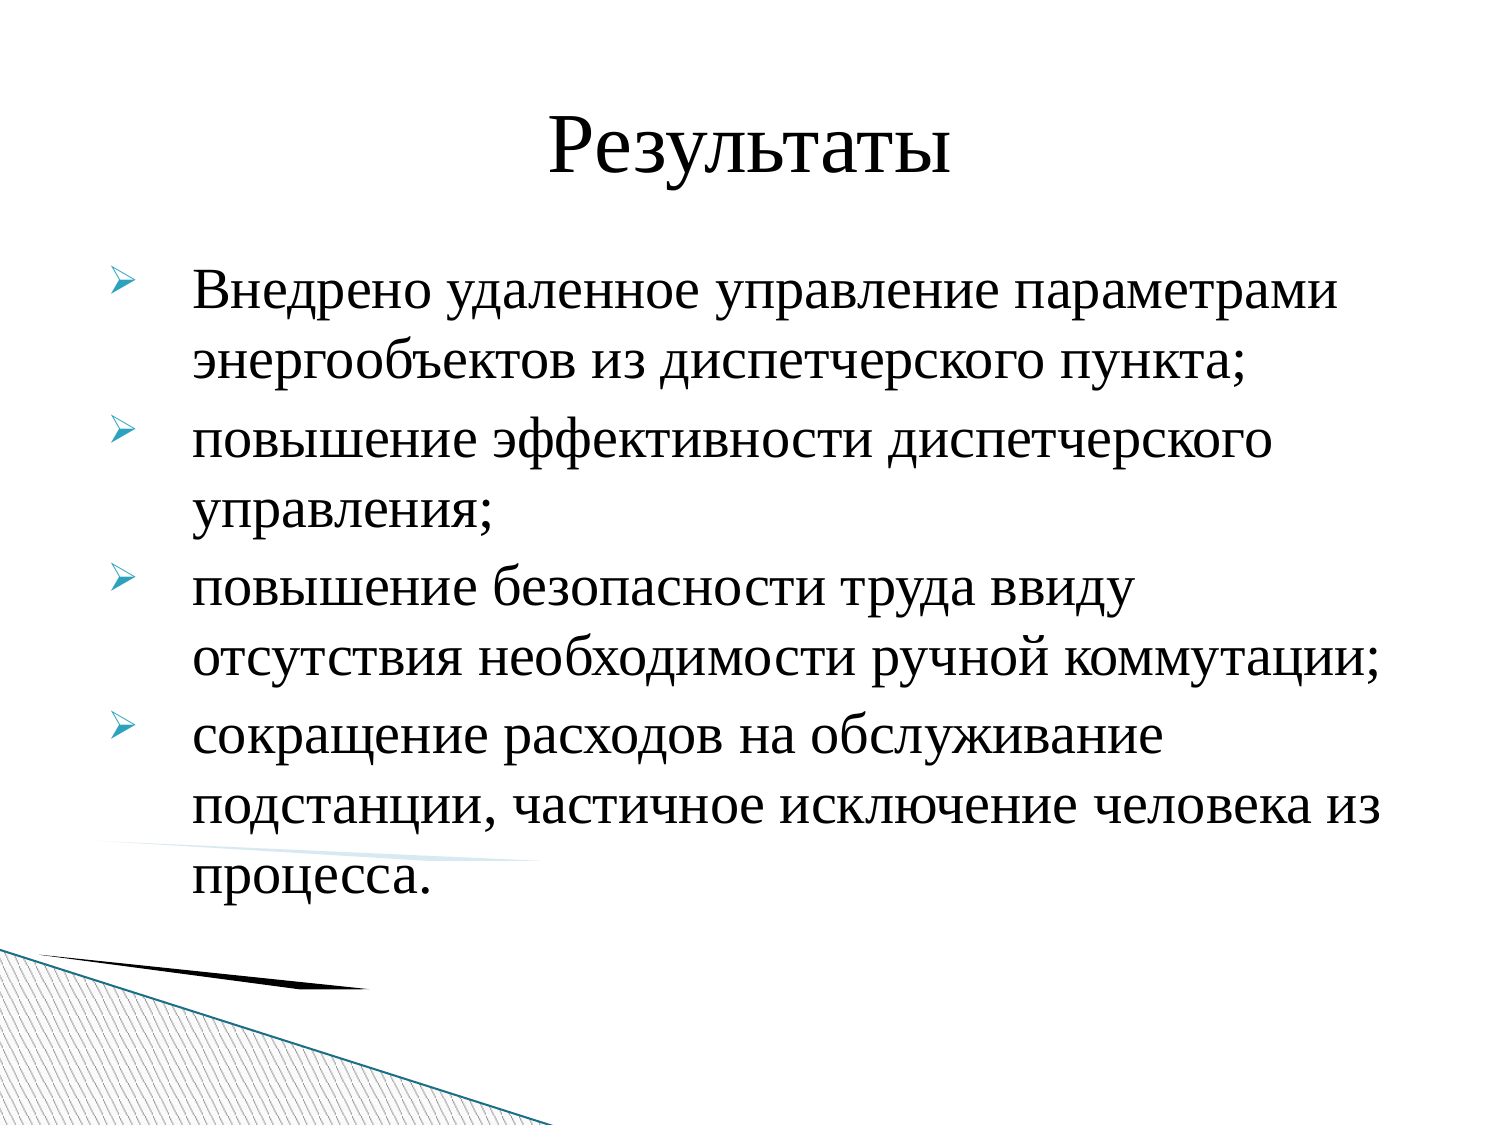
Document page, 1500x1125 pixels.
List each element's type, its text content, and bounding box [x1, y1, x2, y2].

title Результаты [75, 45, 1425, 233]
list Внедрено удаленное управление параметрами энергообъектов из диспетчерского пункта; повышение эффективности диспетчерского управления; повышение безопасности труда ввиду отсутствия необходимости ручной коммутации; сокращение расходов на обслуживание подстанции, частичное исключение человека из процесса. [75, 243, 1425, 986]
picture [0, 952, 543, 1125]
